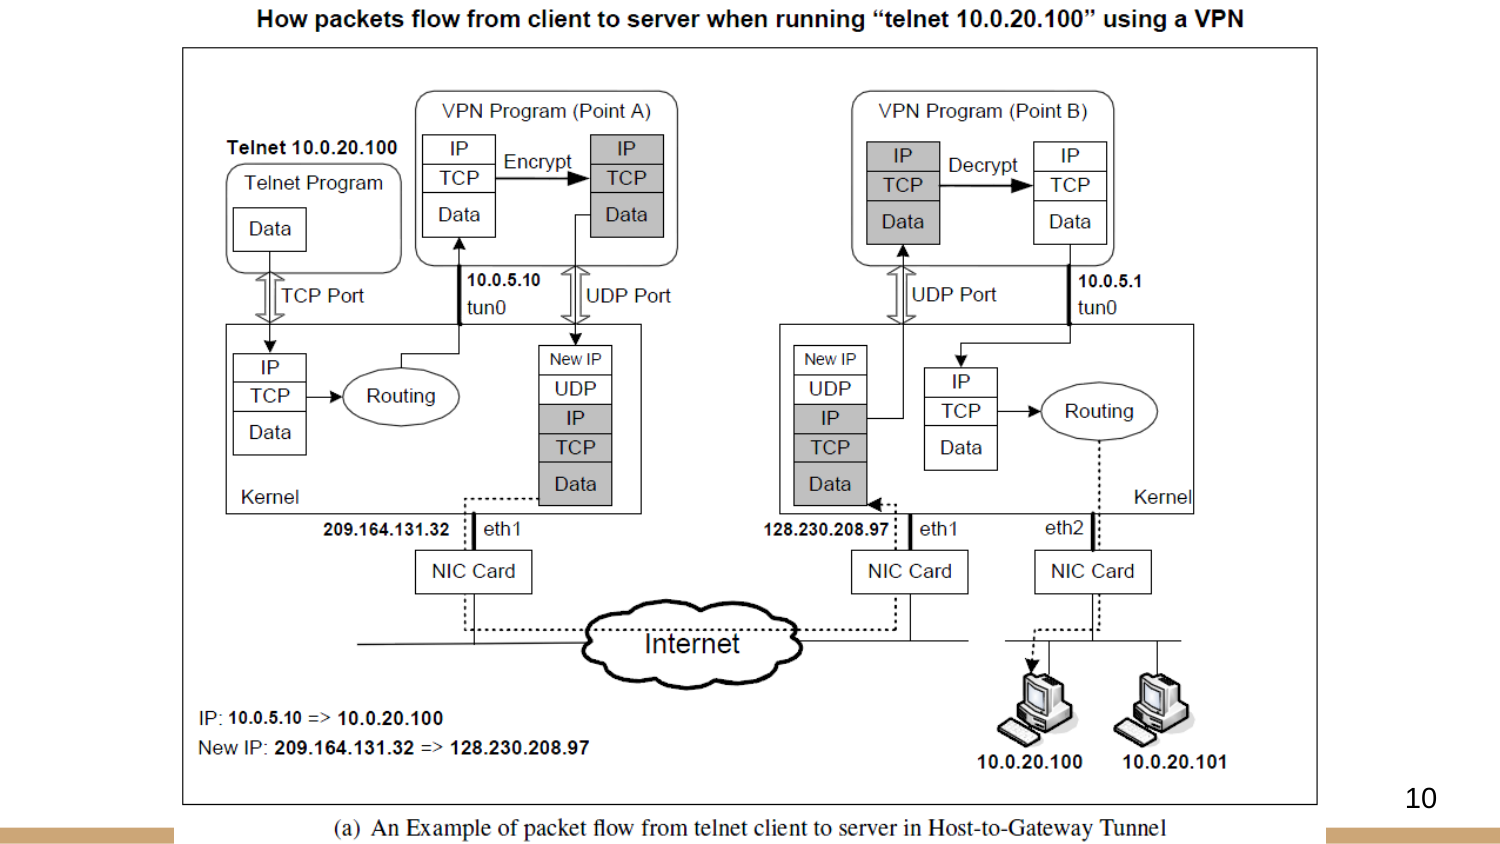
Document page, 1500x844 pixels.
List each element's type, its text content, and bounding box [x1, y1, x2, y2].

slide_number <number> [1389, 764, 1480, 830]
picture [174, 0, 1326, 844]
